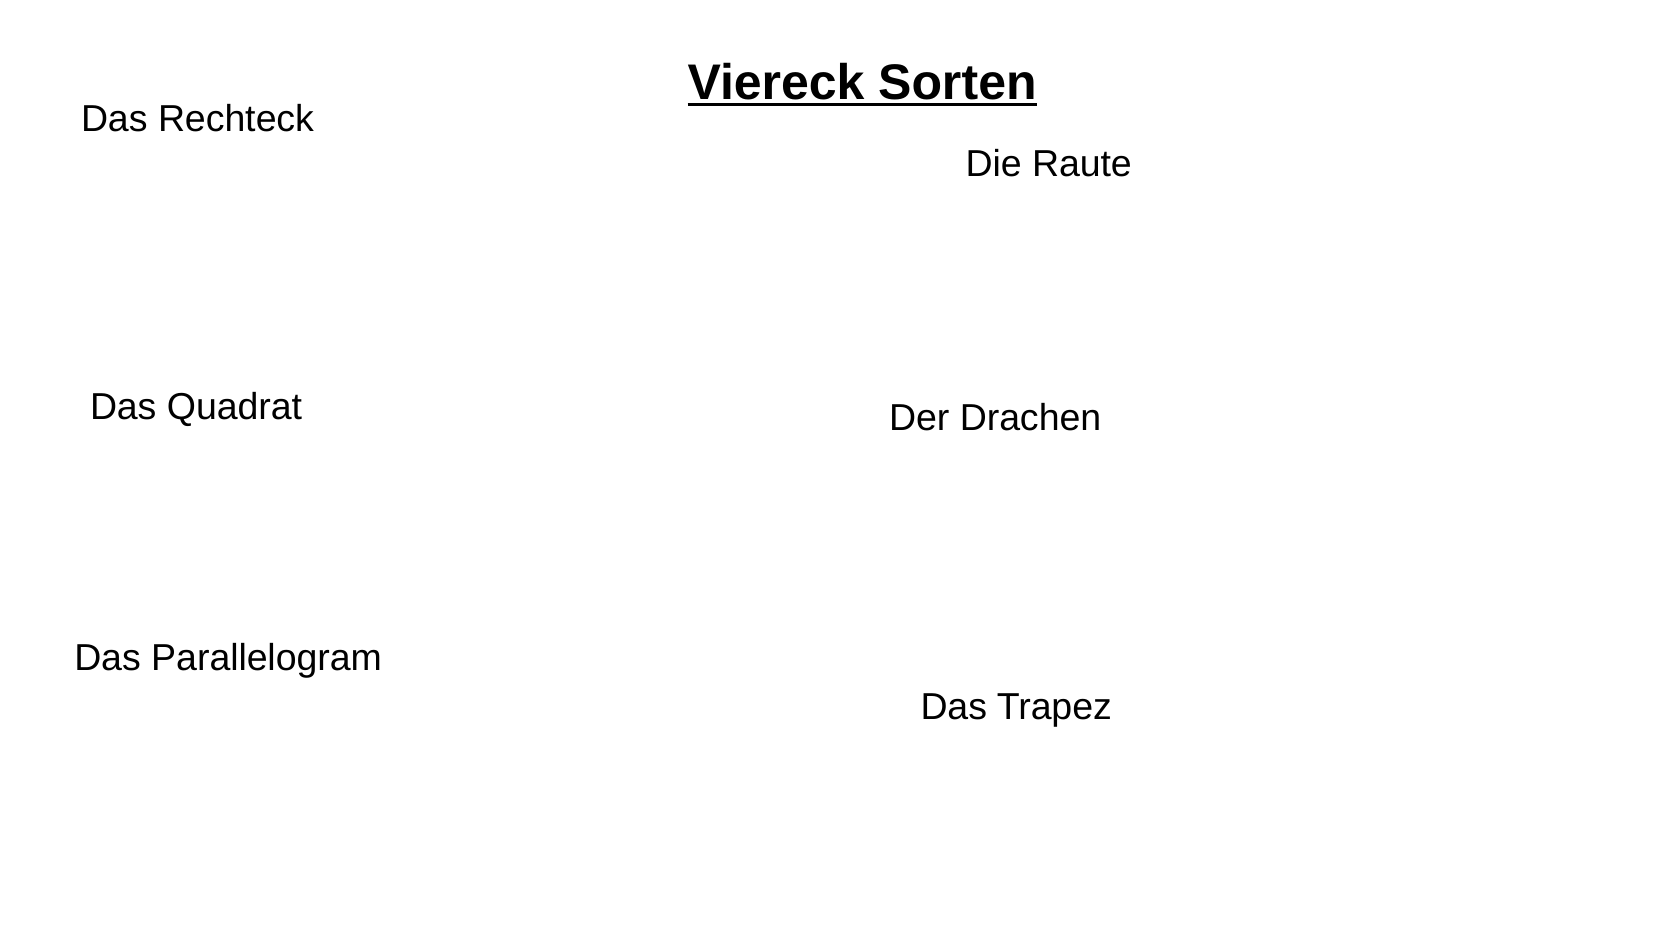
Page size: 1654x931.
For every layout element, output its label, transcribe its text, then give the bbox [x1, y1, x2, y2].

text_box Der Drachen [874, 388, 1170, 446]
text_box Das Parallelogram [59, 629, 463, 705]
text_box Das Trapez [905, 677, 1201, 735]
text_box Die Raute [950, 134, 1246, 192]
title Viereck Sorten [82, 37, 1571, 129]
text_box Das Rechteck [66, 89, 361, 147]
text_box Das Quadrat [75, 377, 370, 435]
